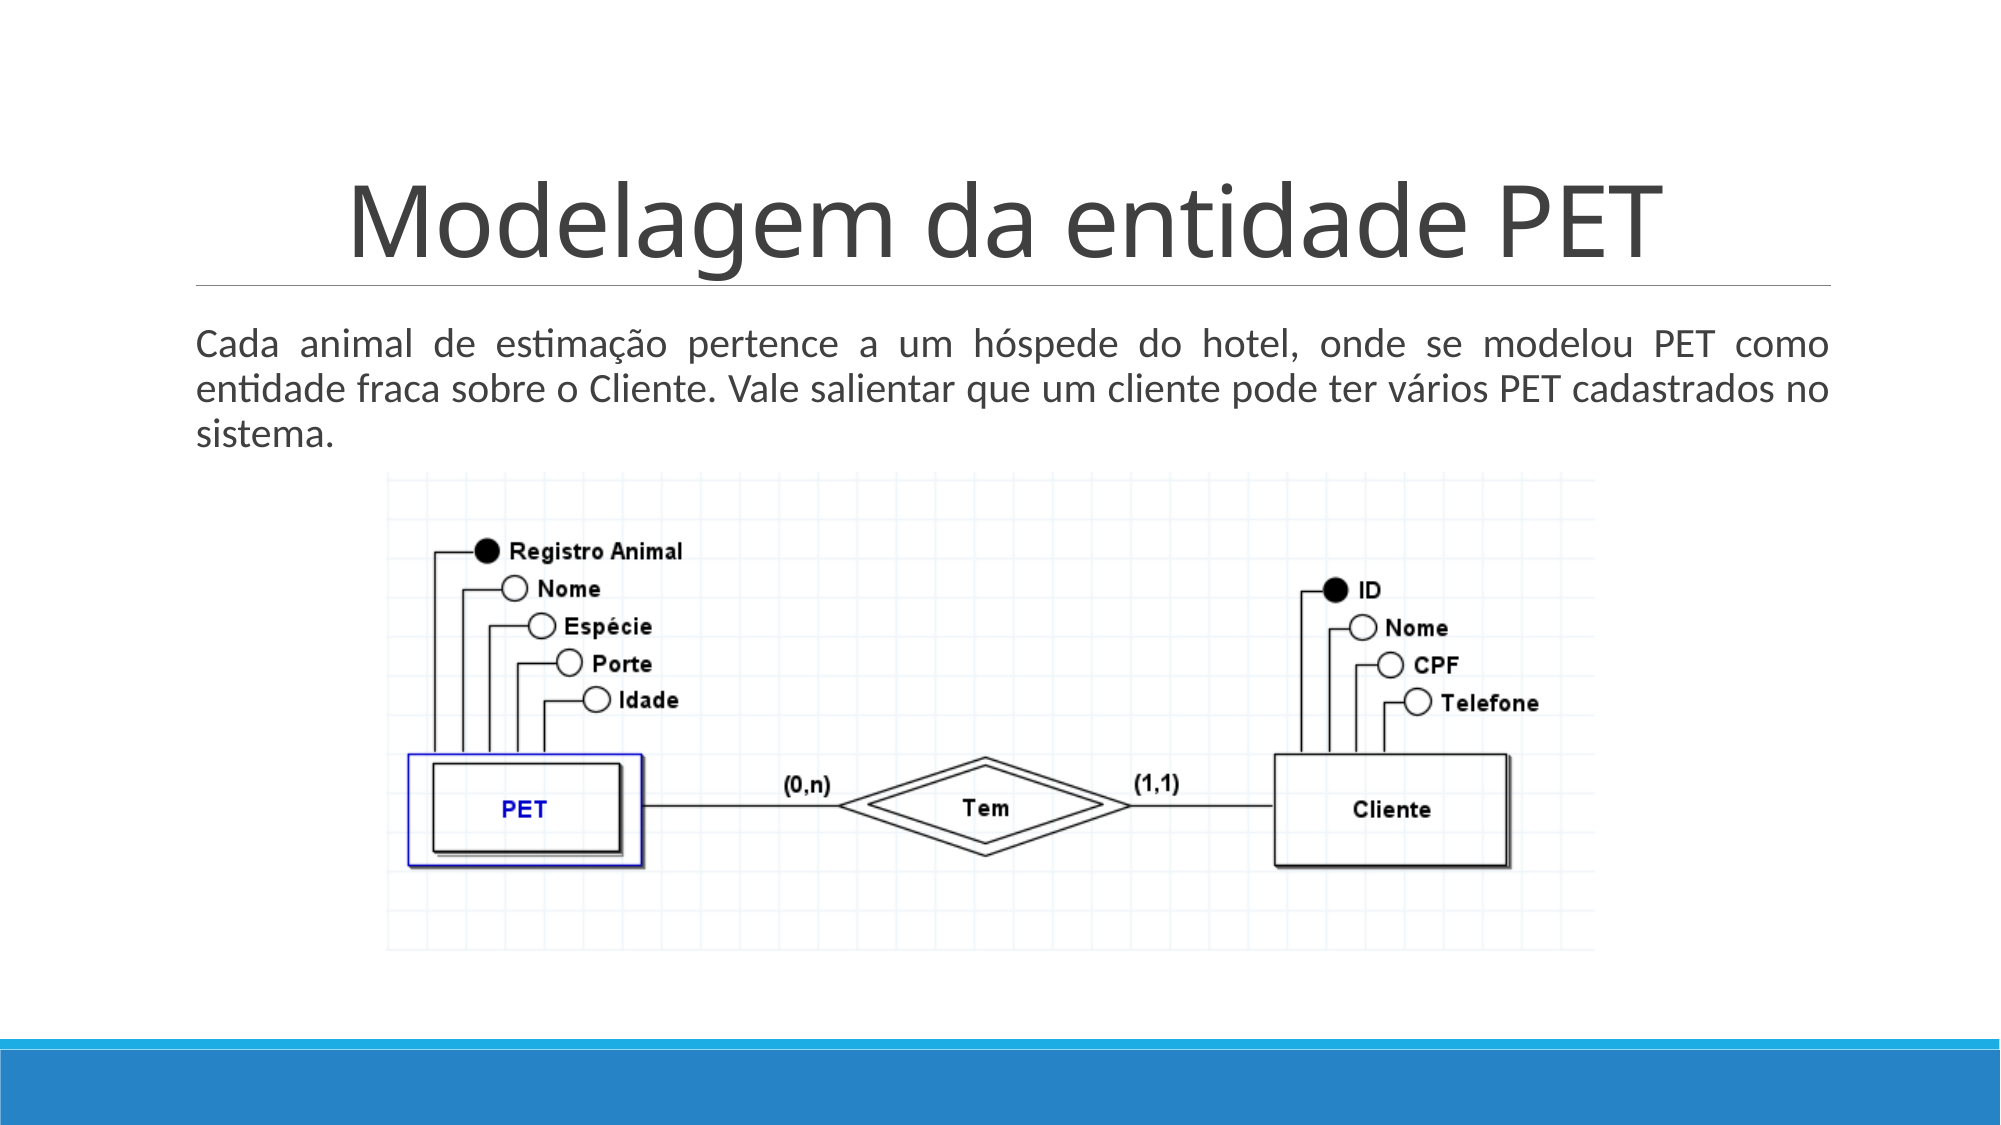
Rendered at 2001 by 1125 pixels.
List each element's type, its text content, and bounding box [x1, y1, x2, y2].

title Modelagem da entidade PET [180, 47, 1830, 285]
list Cada animal de estimação pertence a um hóspede do hotel, onde se modelou PET como entidade fraca sobre o Cliente. Vale salientar que um cliente pode ter vários PET cadastrados no sistema. [180, 314, 1831, 975]
